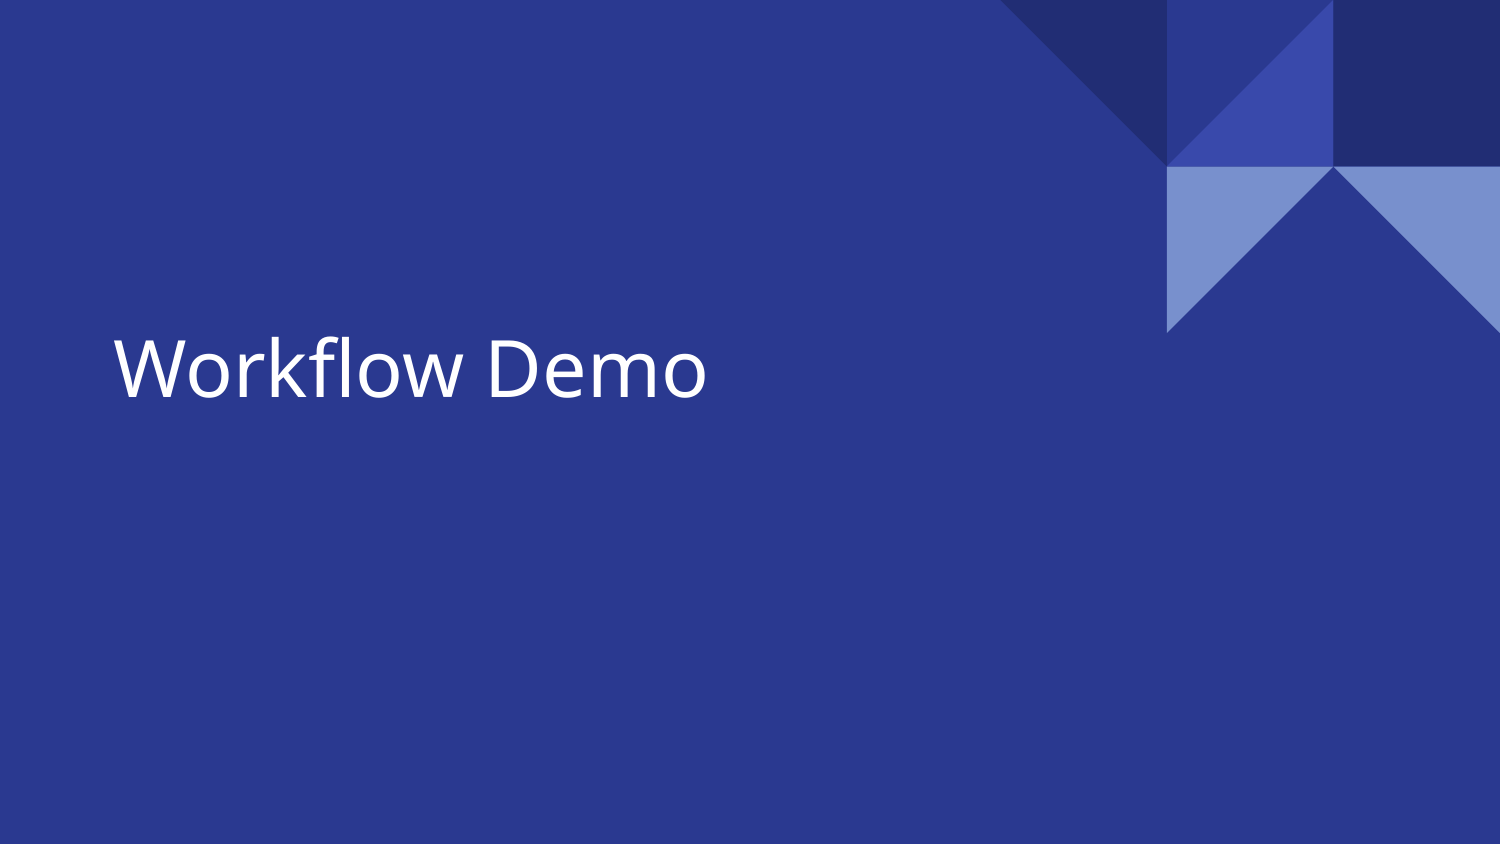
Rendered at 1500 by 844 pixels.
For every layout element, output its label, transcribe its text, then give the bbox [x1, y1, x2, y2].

text_box Workflow Demo [98, 291, 1447, 429]
